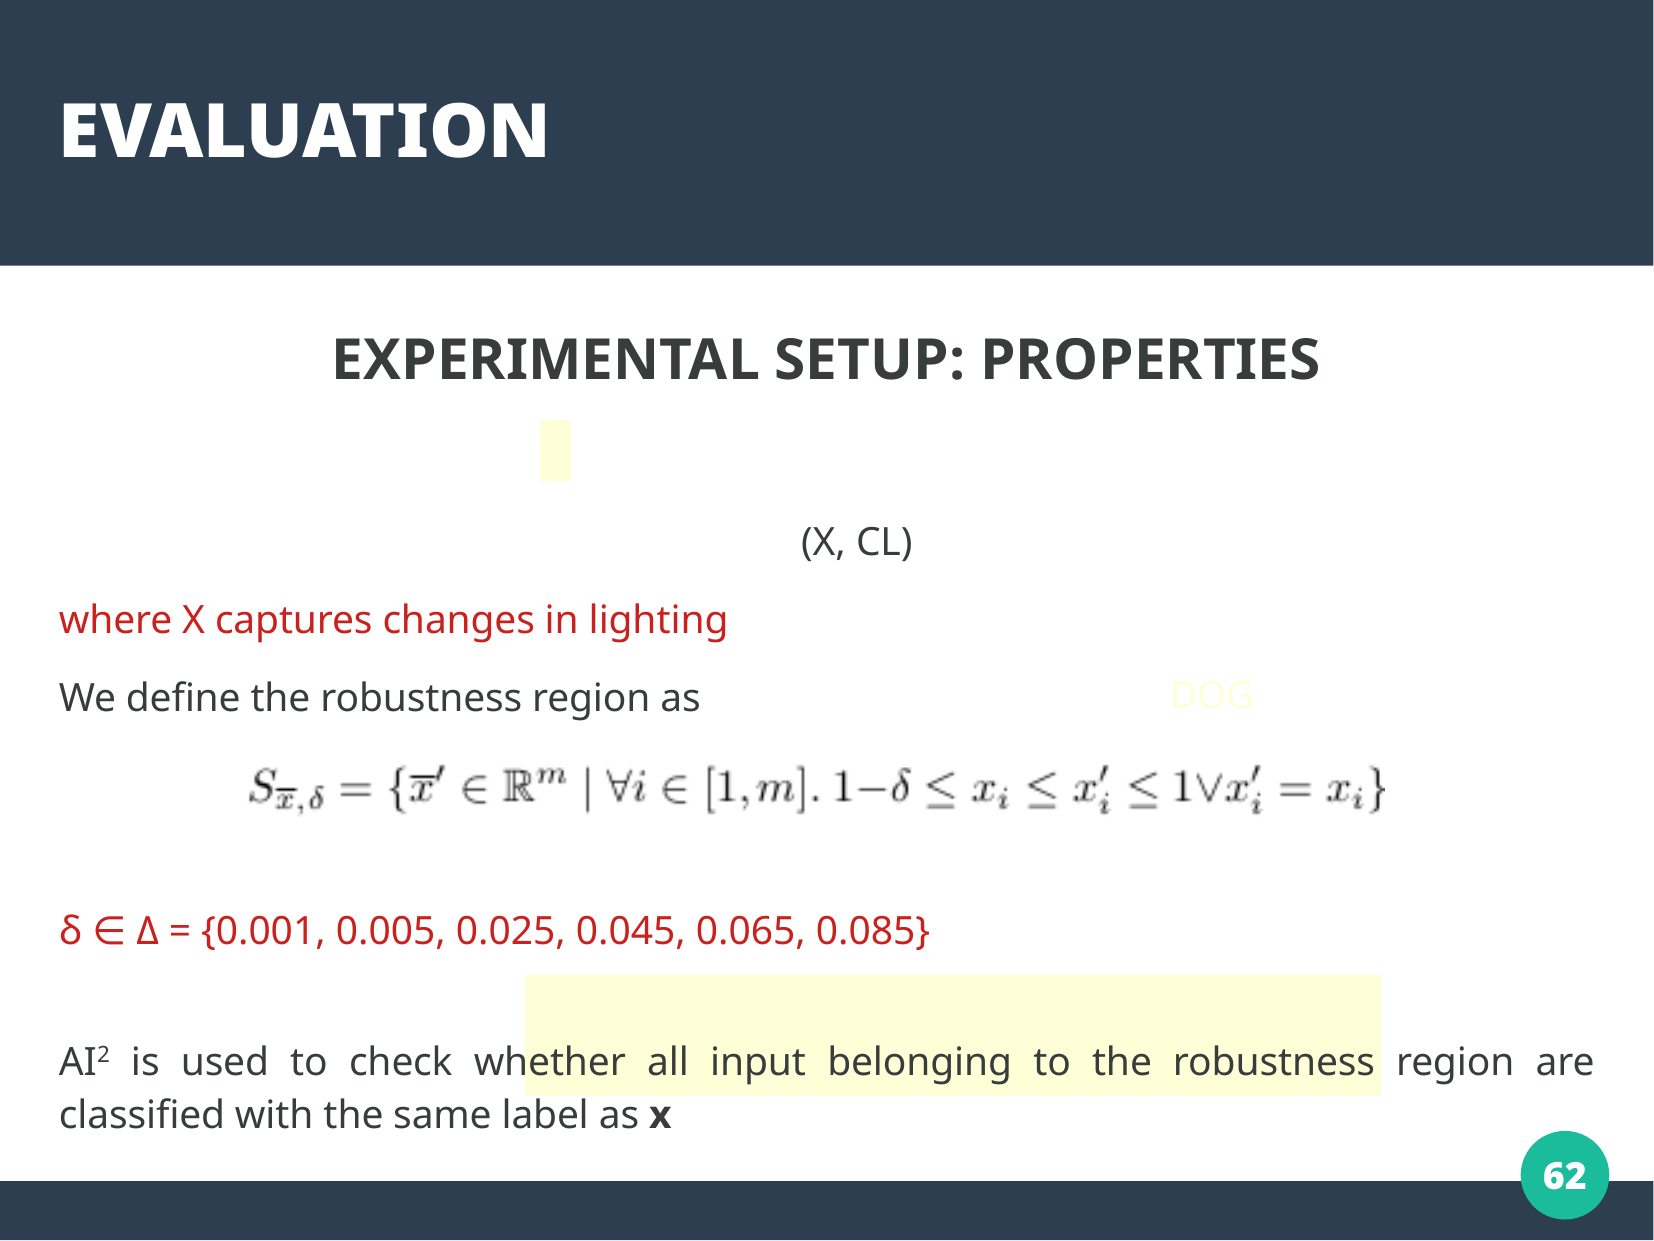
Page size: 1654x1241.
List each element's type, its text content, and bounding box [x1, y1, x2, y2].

list EXPERIMENTAL SETUP: PROPERTIES (X, CL) where X captures changes in lighting We define the robustness region as δ ∈ Δ = {0.001, 0.005, 0.025, 0.045, 0.065, 0.085} AI2 is used to check whether all input belonging to the robustness region are classified with the same label as x [59, 318, 1595, 1146]
picture [225, 743, 1385, 830]
title EVALUATION [59, 49, 1595, 207]
